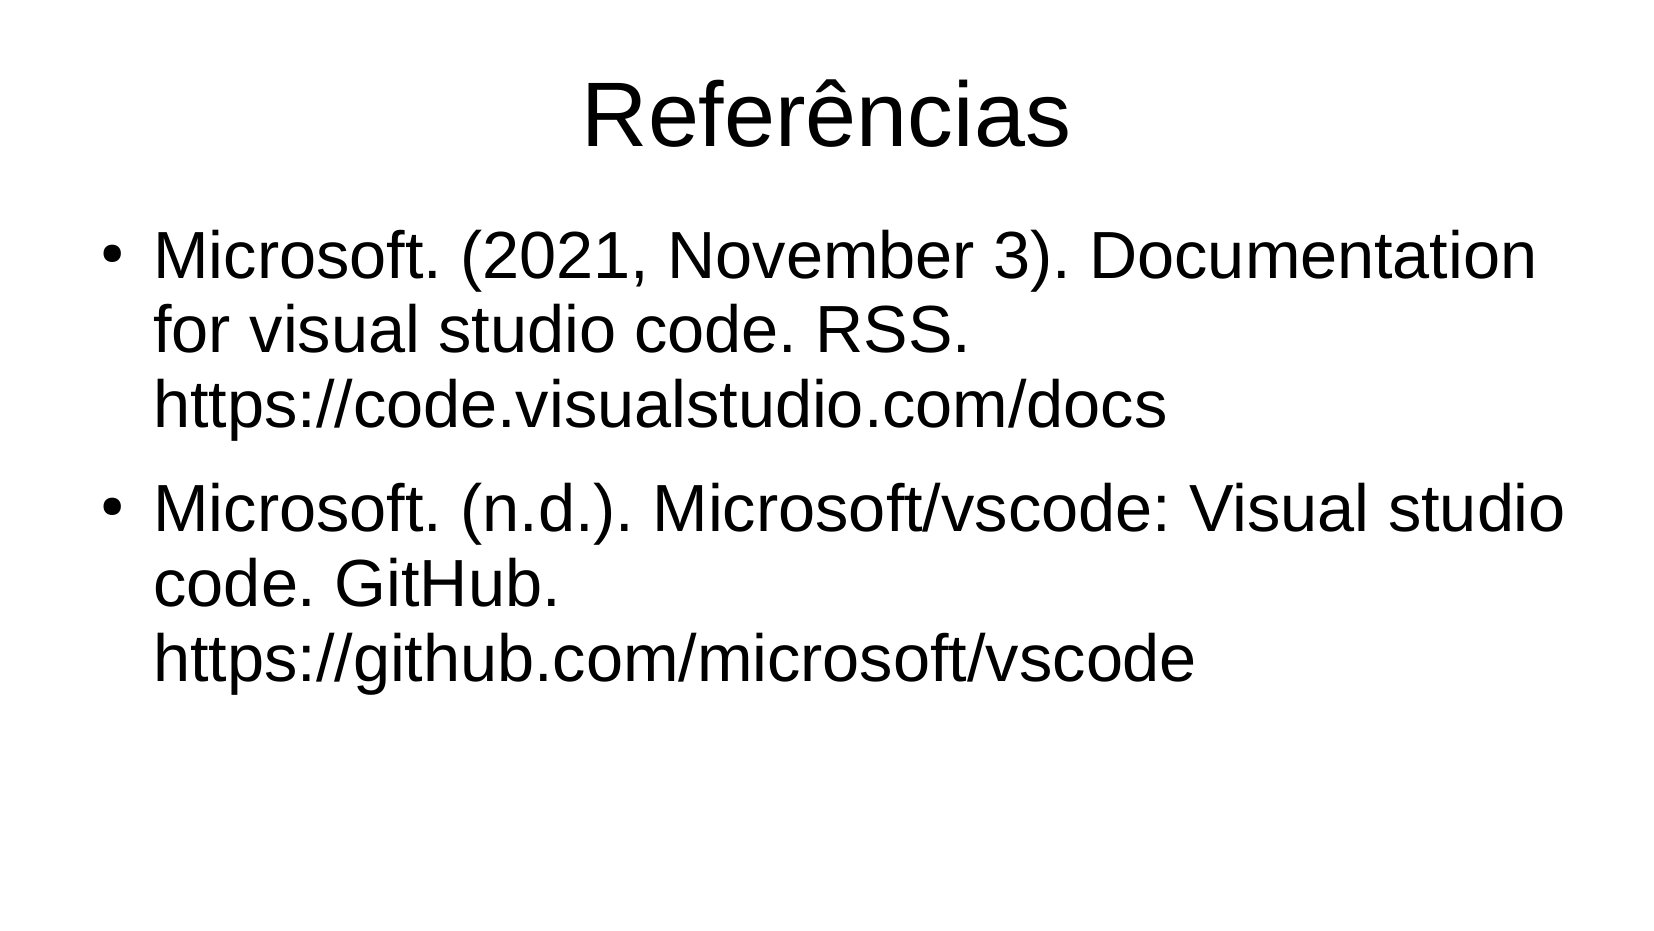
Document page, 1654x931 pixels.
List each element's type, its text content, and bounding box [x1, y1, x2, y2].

title Referências [82, 37, 1571, 193]
list Microsoft. (2021, November 3). Documentation for visual studio code. RSS. https://code.visualstudio.com/docs Microsoft. (n.d.). Microsoft/vscode: Visual studio code. GitHub. https://github.com/microsoft/vscode [82, 217, 1571, 758]
